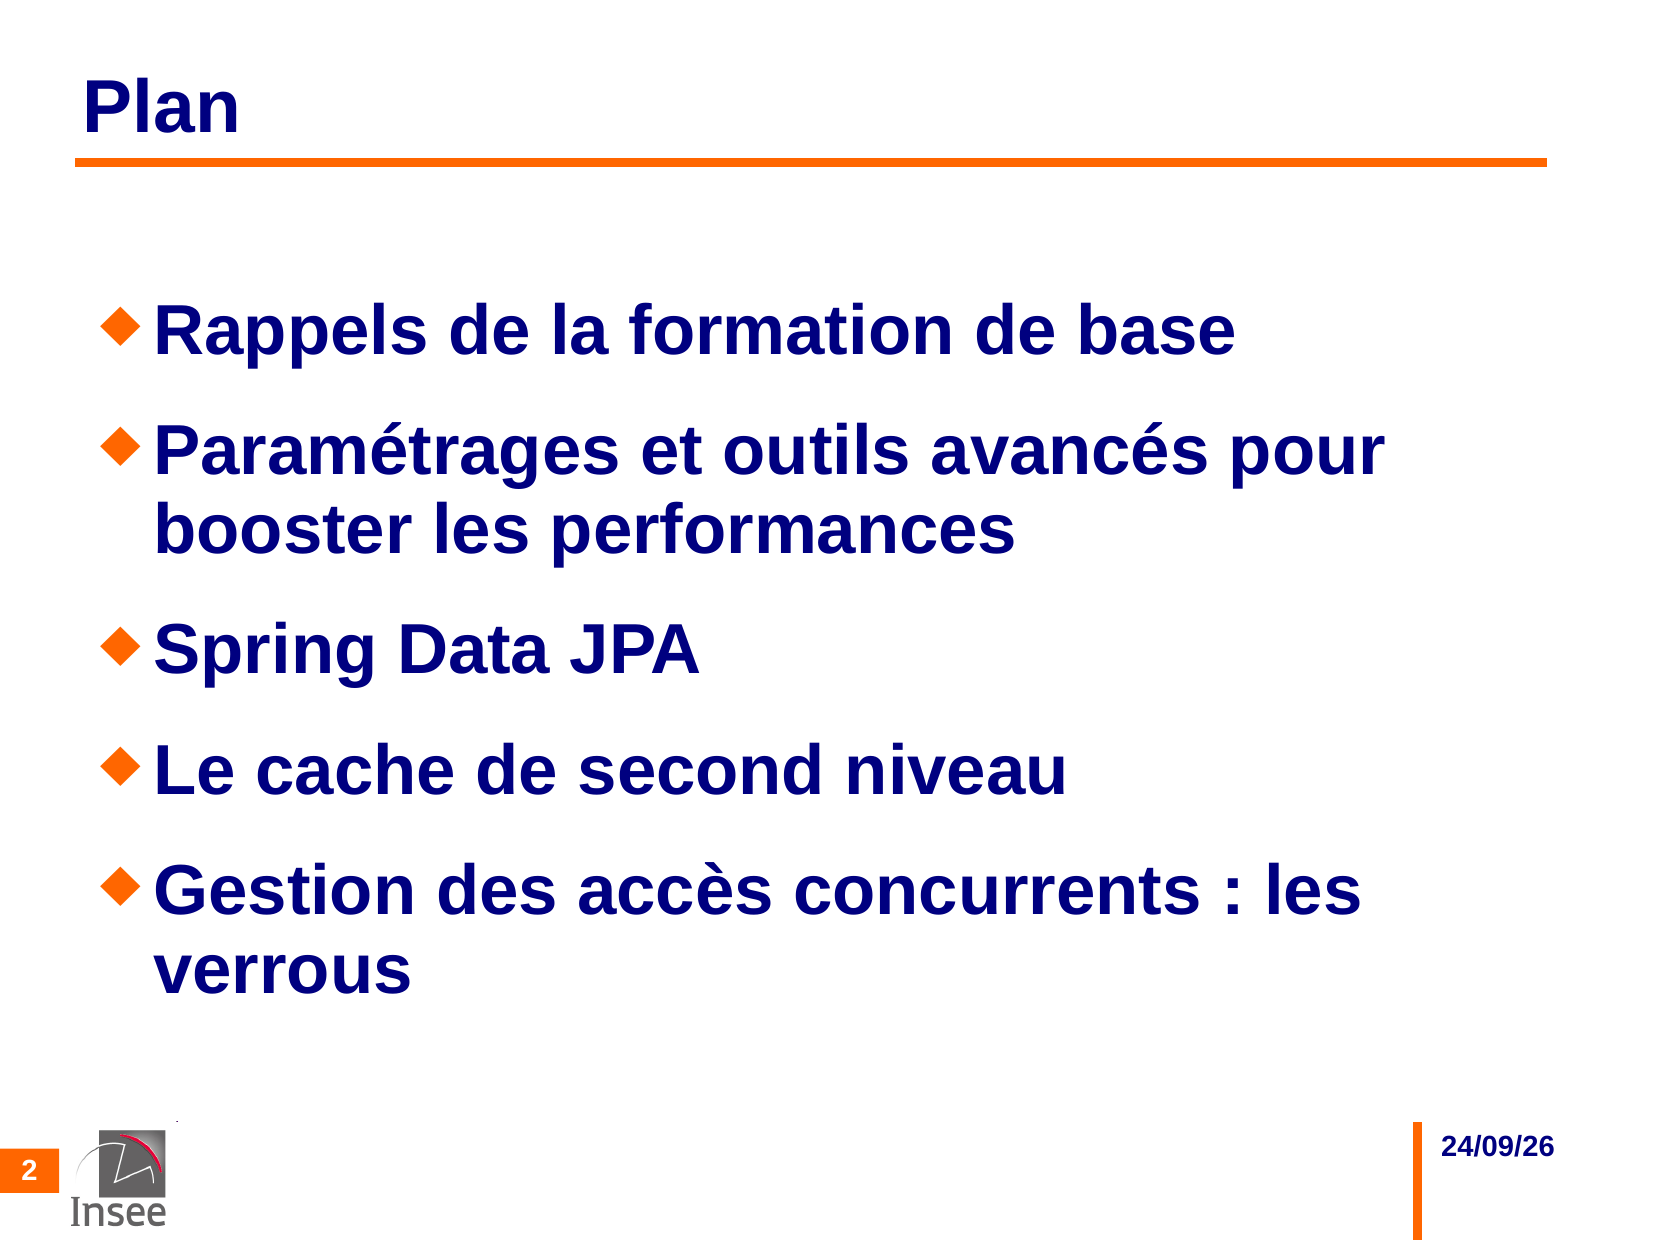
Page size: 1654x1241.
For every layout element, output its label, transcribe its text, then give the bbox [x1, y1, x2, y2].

list Rappels de la formation de base Paramétrages et outils avancés pour booster les performances Spring Data JPA Le cache de second niveau Gestion des accès concurrents : les verrous [82, 290, 1571, 1010]
picture [62, 1121, 178, 1241]
title Plan [82, 49, 1619, 163]
